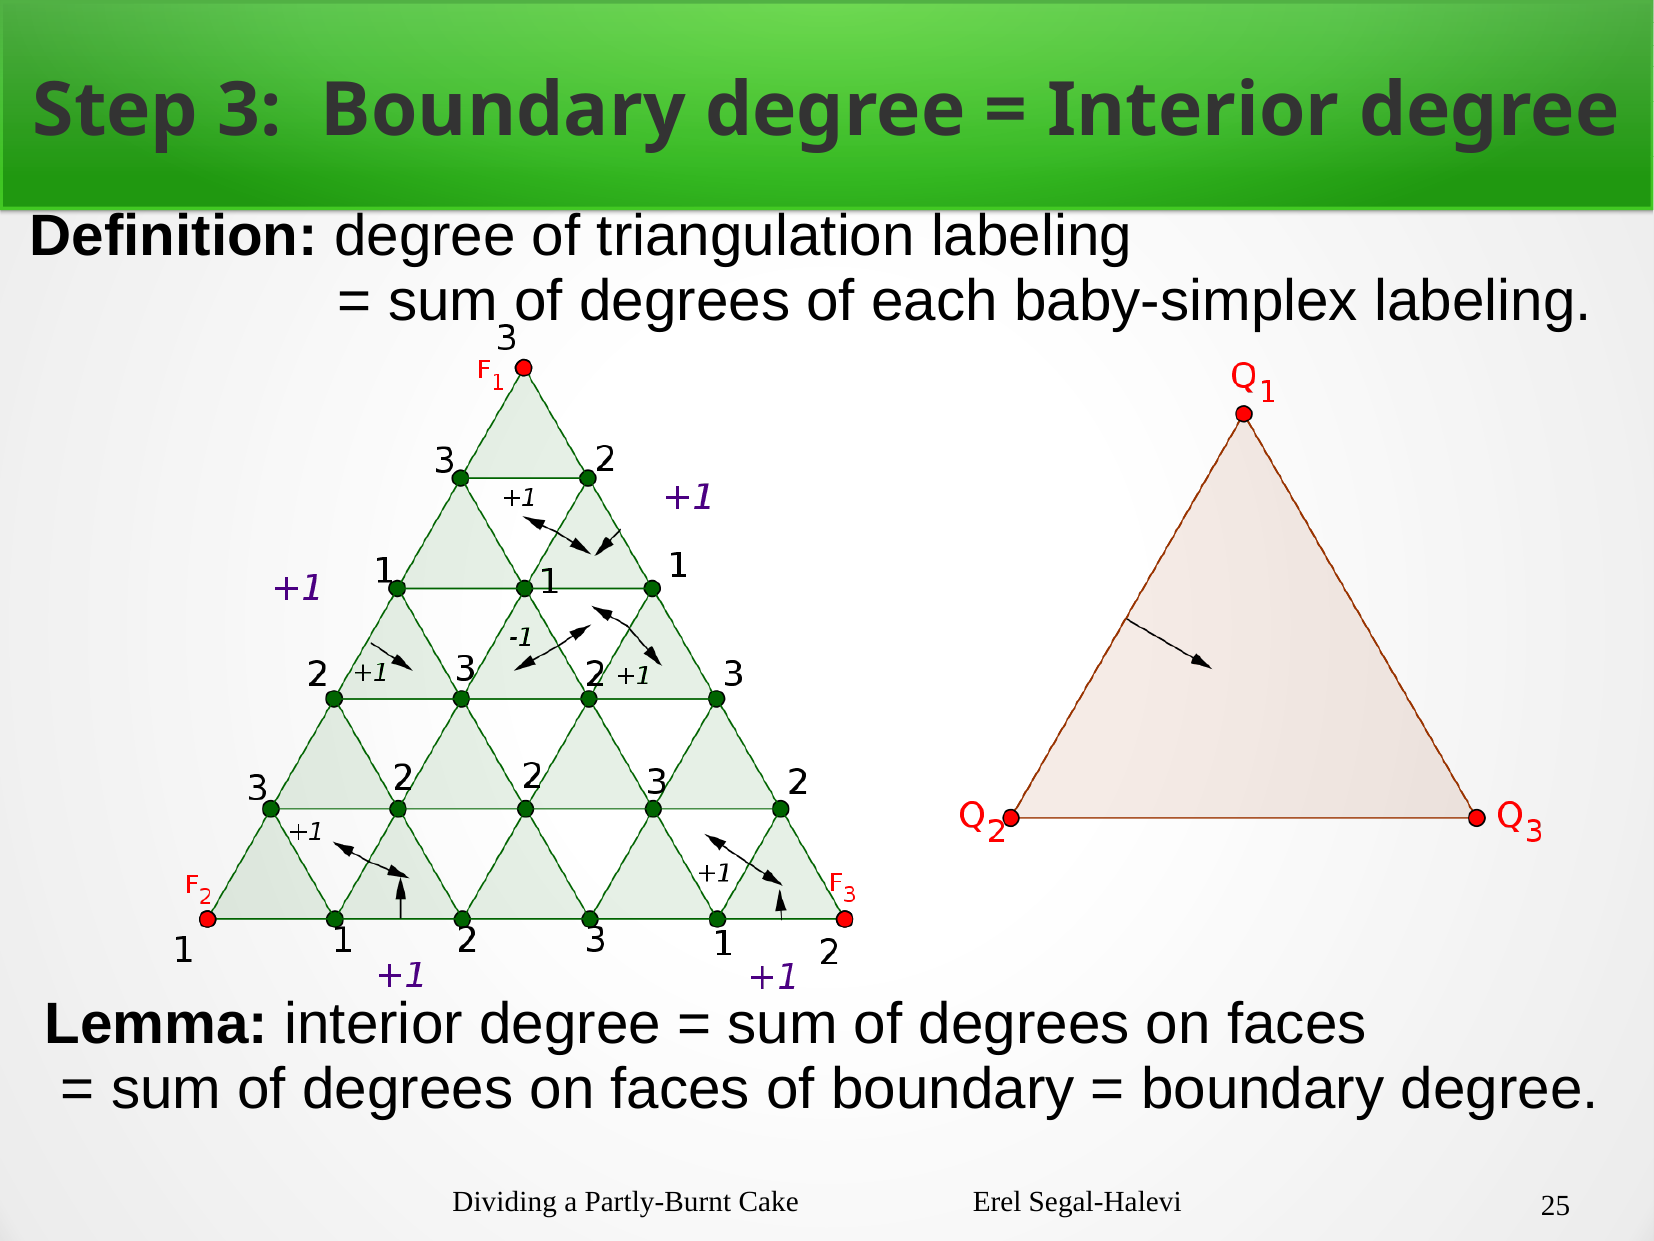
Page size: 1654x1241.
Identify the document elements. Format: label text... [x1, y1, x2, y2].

text_box Definition: degree of triangulation labeling = sum of degrees of each baby-simplex labeling. [15, 195, 1651, 340]
picture [120, 284, 1576, 999]
title Step 3: Boundary degree = Interior degree [0, 0, 1654, 219]
text_box Lemma: interior degree = sum of degrees on faces = sum of degrees on faces of boundary = boundary degree. [30, 983, 1636, 1129]
